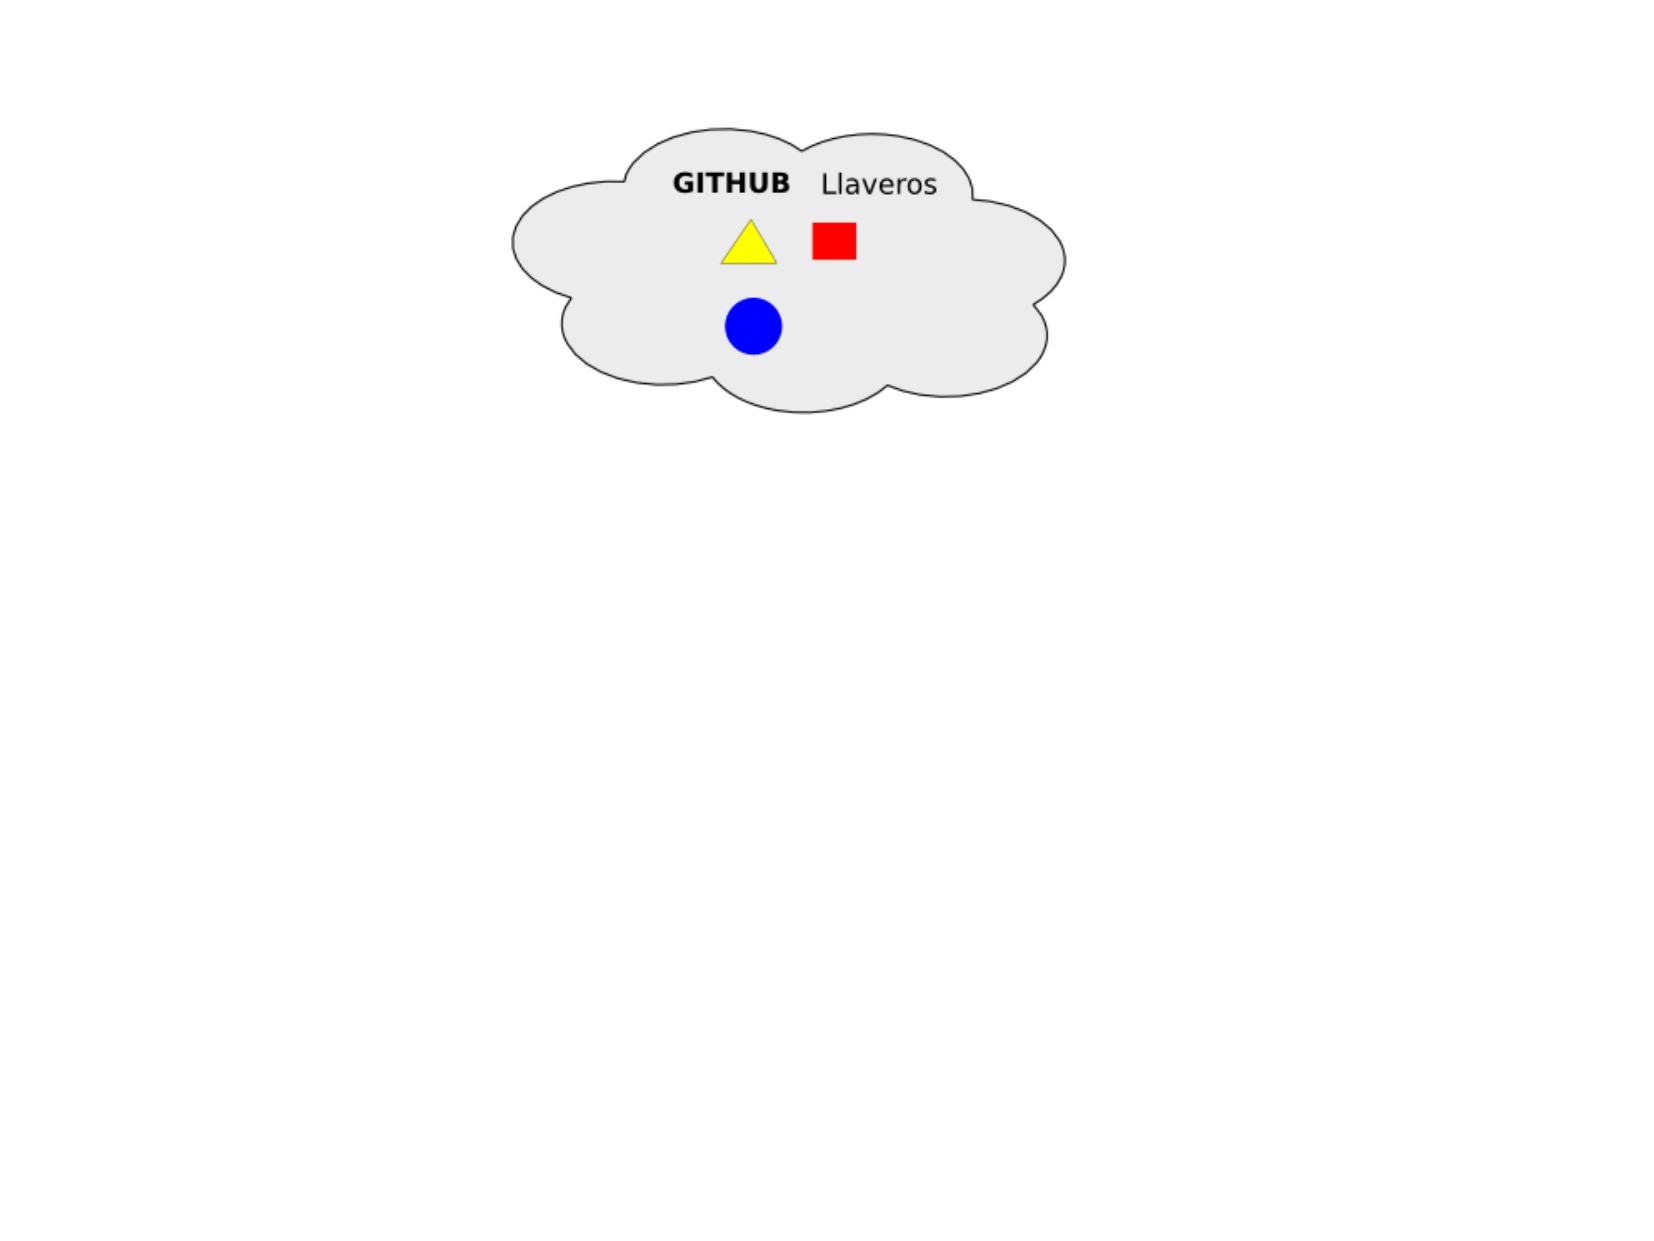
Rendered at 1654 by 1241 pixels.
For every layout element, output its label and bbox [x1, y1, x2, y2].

picture [405, 108, 1205, 766]
